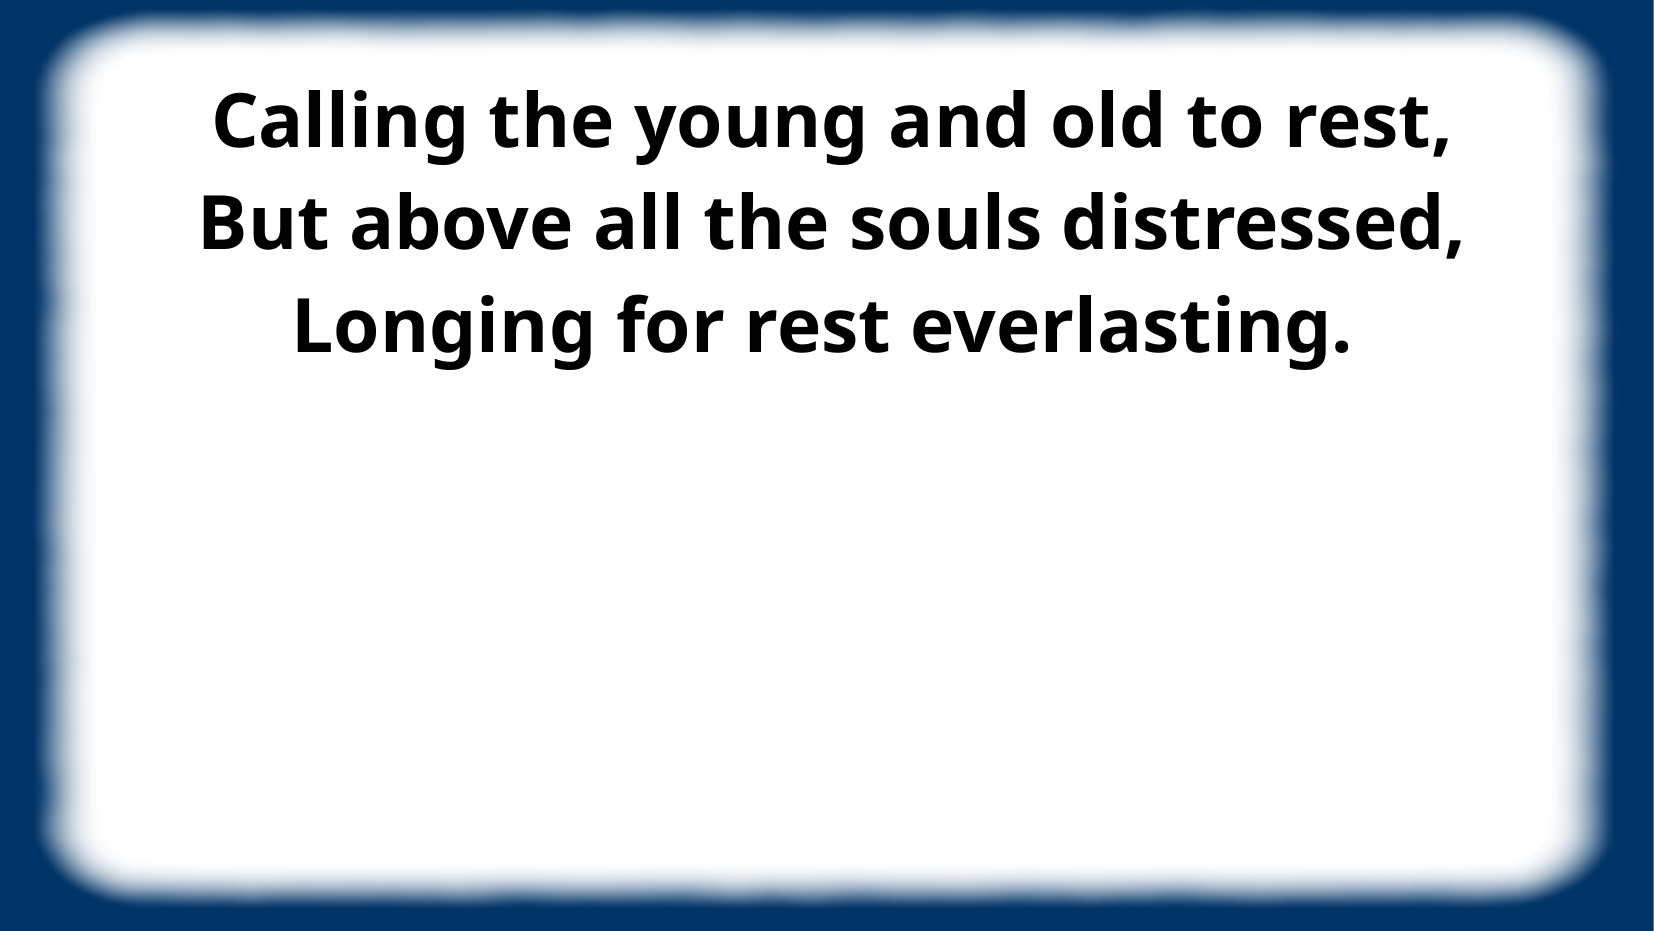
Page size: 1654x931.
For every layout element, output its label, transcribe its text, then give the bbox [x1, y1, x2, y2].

picture [0, 0, 1654, 931]
text_box Calling the young and old to rest, But above all the souls distressed, Longing for rest everlasting. [90, 60, 1576, 374]
